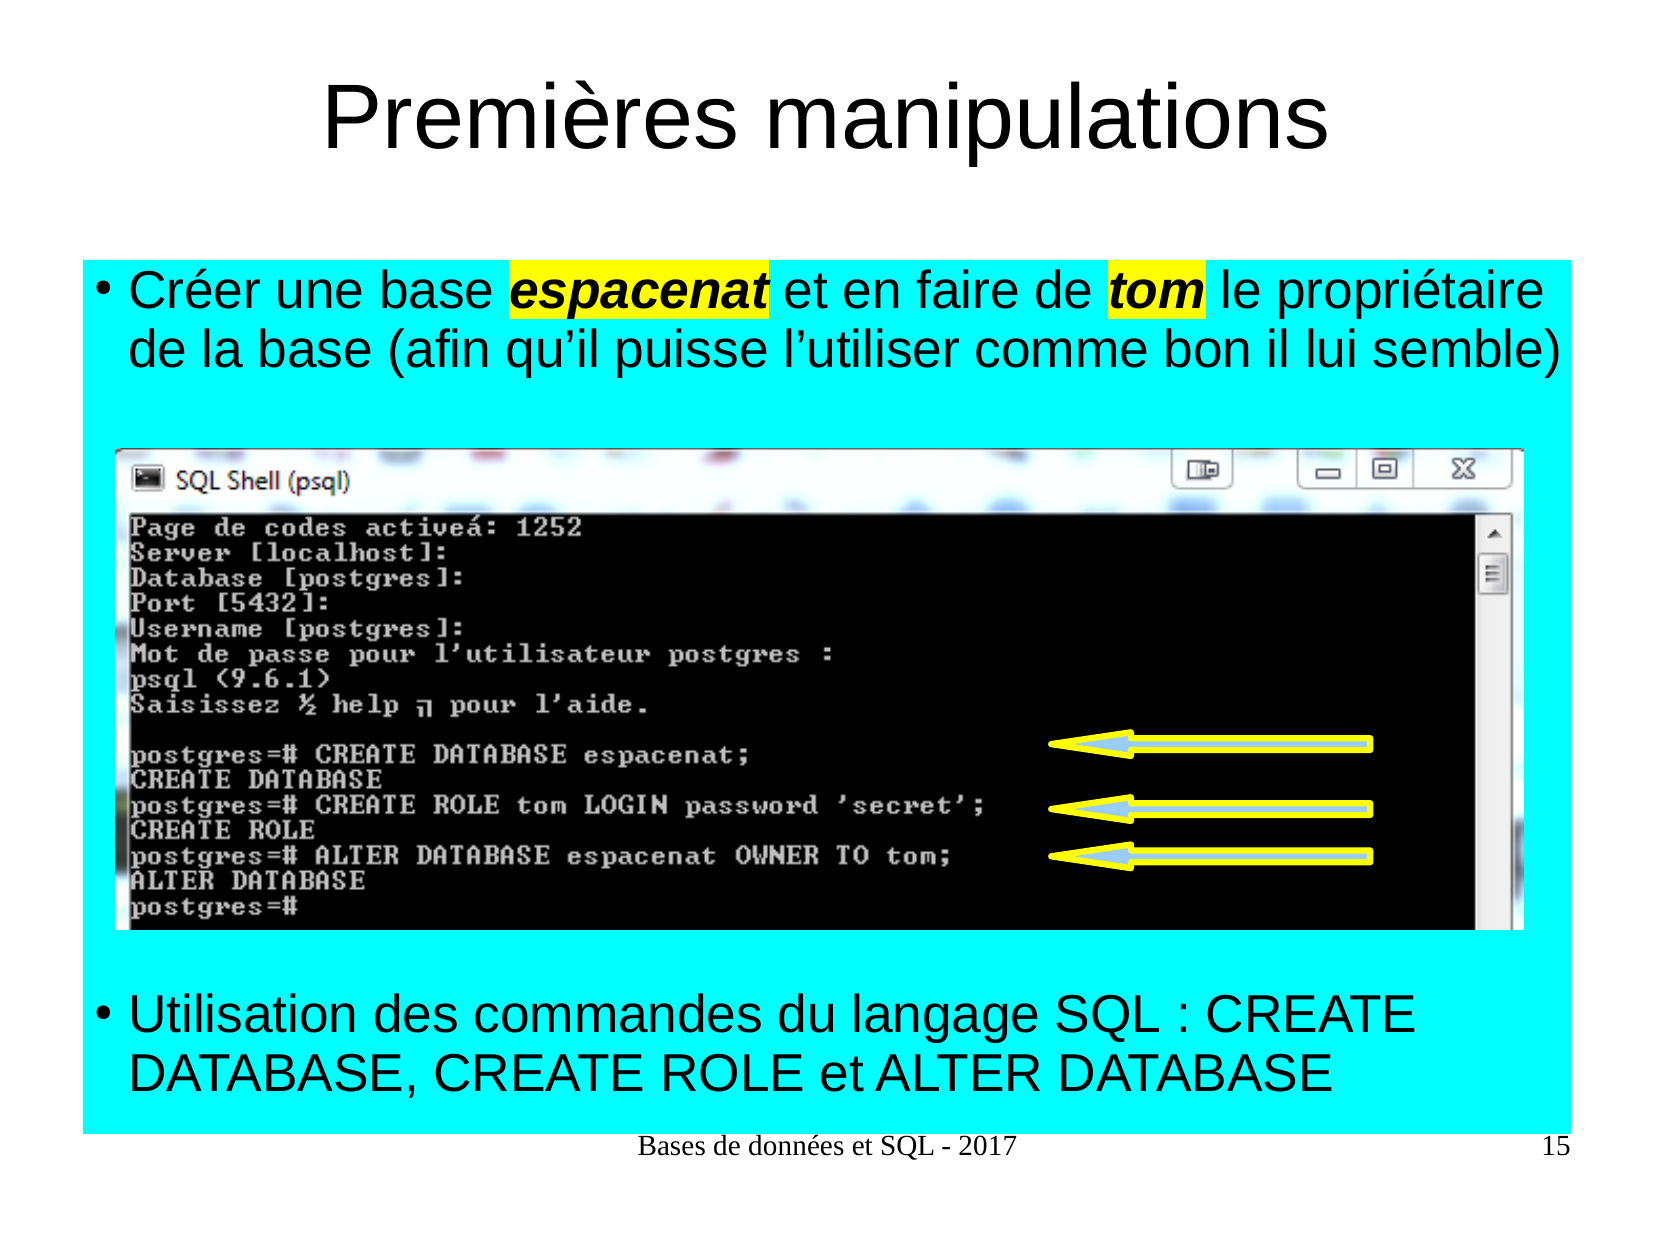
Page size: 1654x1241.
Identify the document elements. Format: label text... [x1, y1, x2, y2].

text_box [1051, 732, 1371, 756]
title Premières manipulations [82, 56, 1571, 178]
picture [115, 448, 1524, 930]
text_box [1051, 797, 1371, 821]
list Créer une base espacenat et en faire de tom le propriétaire de la base (afin qu’il puisse l’utiliser comme bon il lui semble) Utilisation des commandes du langage SQL : CREATE DATABASE, CREATE ROLE et ALTER DATABASE [82, 259, 1571, 1134]
text_box [1051, 844, 1371, 869]
